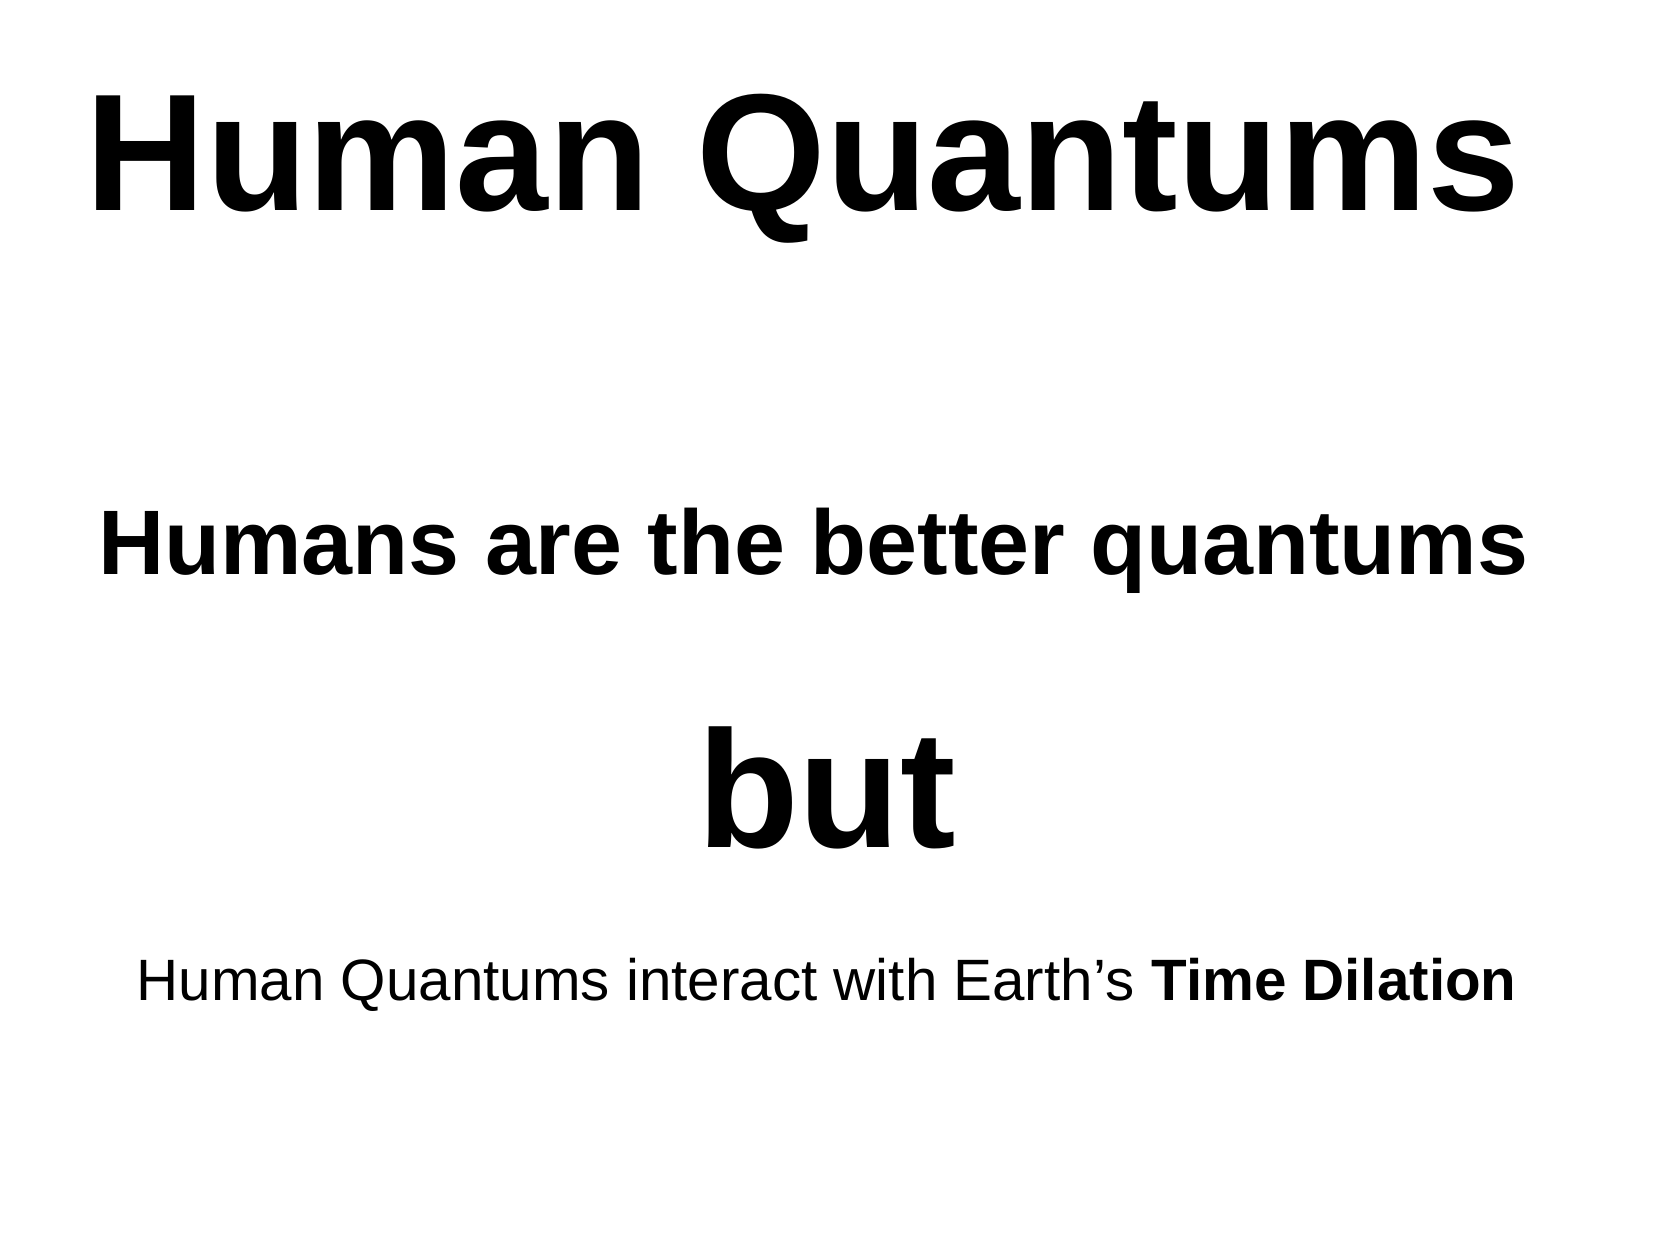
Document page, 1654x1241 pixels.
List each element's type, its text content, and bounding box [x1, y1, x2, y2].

subtitle Humans are the better quantums but Human Quantums interact with Earth’s Time Dilation [82, 276, 1571, 1023]
title Human Quantums [82, 49, 1571, 257]
